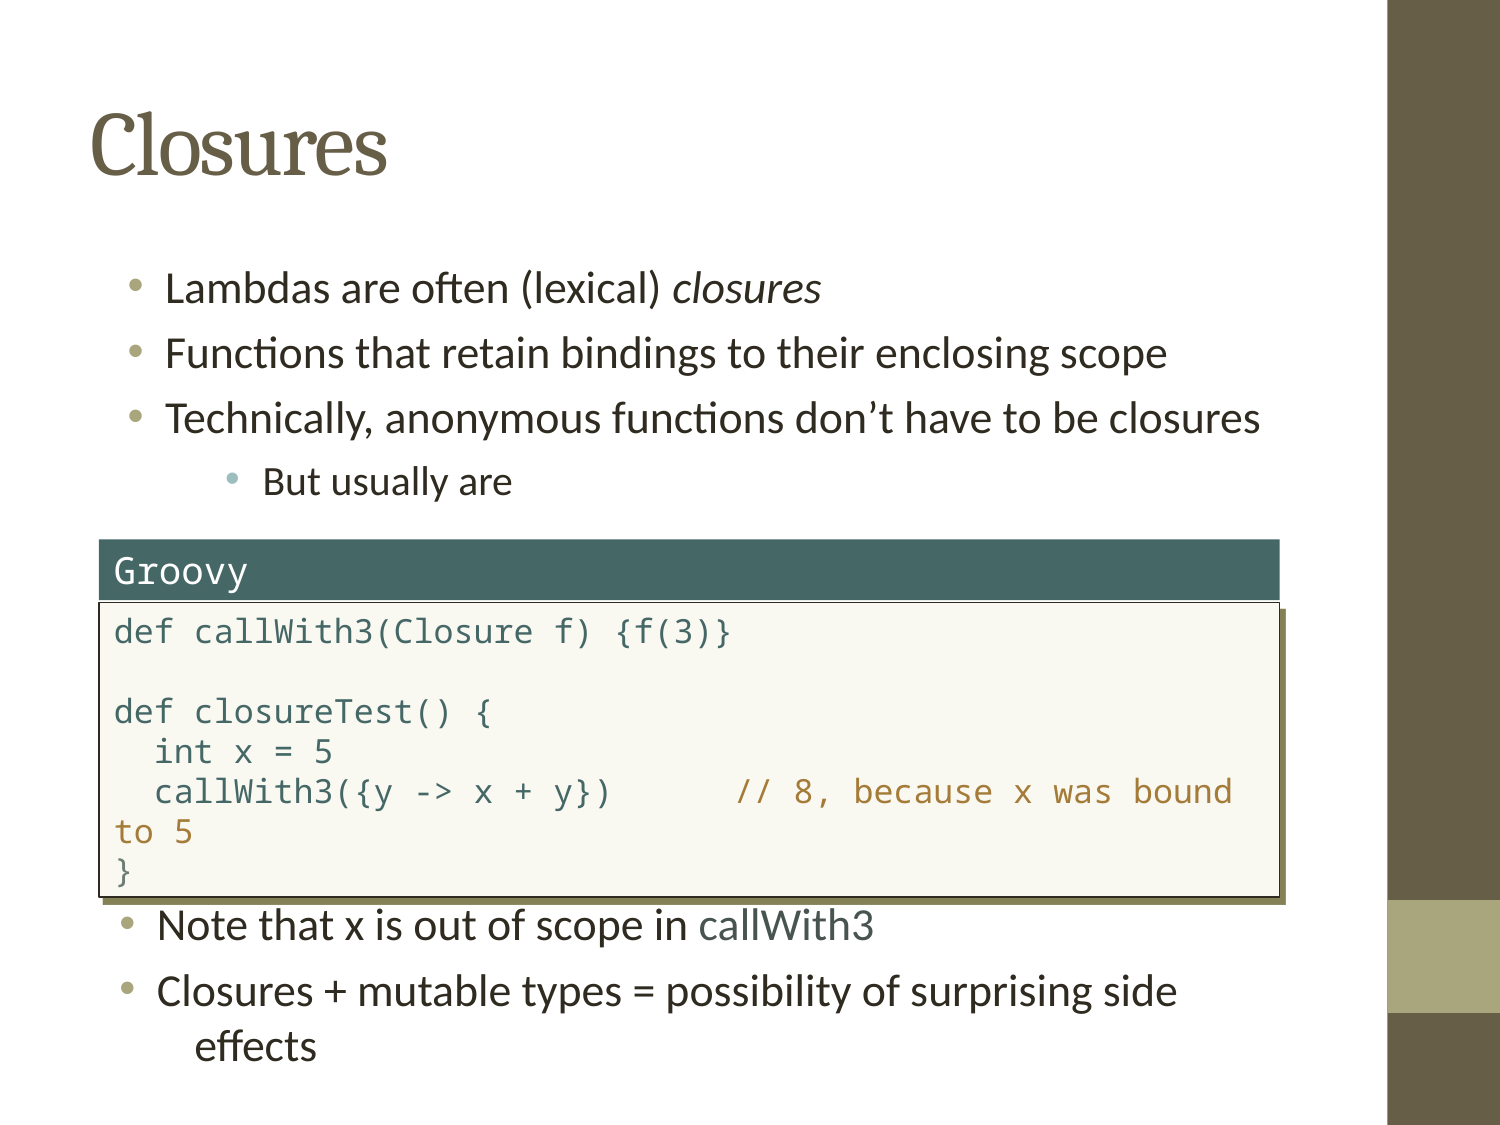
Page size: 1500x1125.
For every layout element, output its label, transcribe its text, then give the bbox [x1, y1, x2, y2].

text_box Groovy [98, 539, 1280, 601]
title Closures [75, 45, 1326, 233]
list Lambdas are often (lexical) closures Functions that retain bindings to their enclosing scope Technically, anonymous functions don’t have to be closures But usually are [75, 249, 1326, 538]
text_box Note that x is out of scope in callWith3 Closures + mutable types = possibility of surprising side effects [66, 887, 1317, 1036]
text_box def callWith3(Closure f) {f(3)} def closureTest() { int x = 5 callWith3({y -> x + y}) // 8, because x was bound to 5 } [98, 602, 1280, 861]
